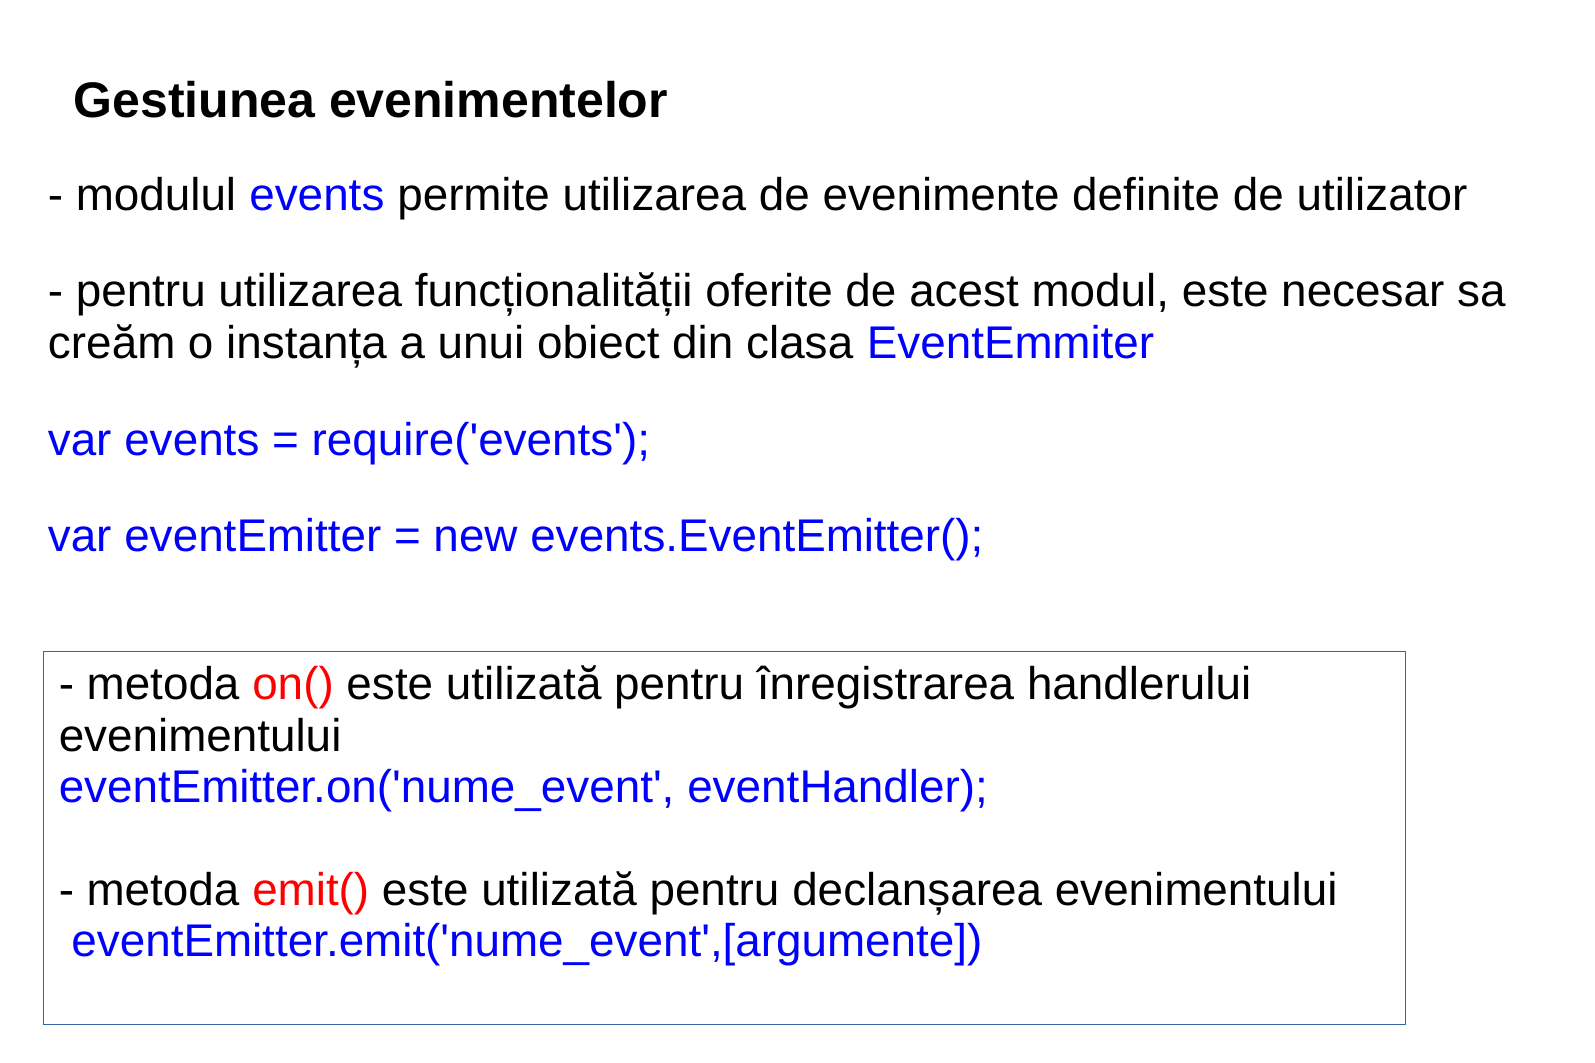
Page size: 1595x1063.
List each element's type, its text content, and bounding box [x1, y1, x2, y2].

text_box Gestiunea evenimentelor [59, 64, 1560, 183]
text_box - metoda on() este utilizată pentru înregistrarea handlerului evenimentului eventEmitter.on('nume_event', eventHandler); - metoda emit() este utilizată pentru declanșarea evenimentului eventEmitter.emit('nume_event',[argumente]) [43, 651, 1406, 1025]
text_box - modulul events permite utilizarea de evenimente definite de utilizator - pentru utilizarea funcționalității oferite de acest modul, este necesar sa creăm o instanța a unui obiect din clasa EventEmmiter var events = require('events'); var eventEmitter = new events.EventEmitter(); [33, 161, 1554, 666]
